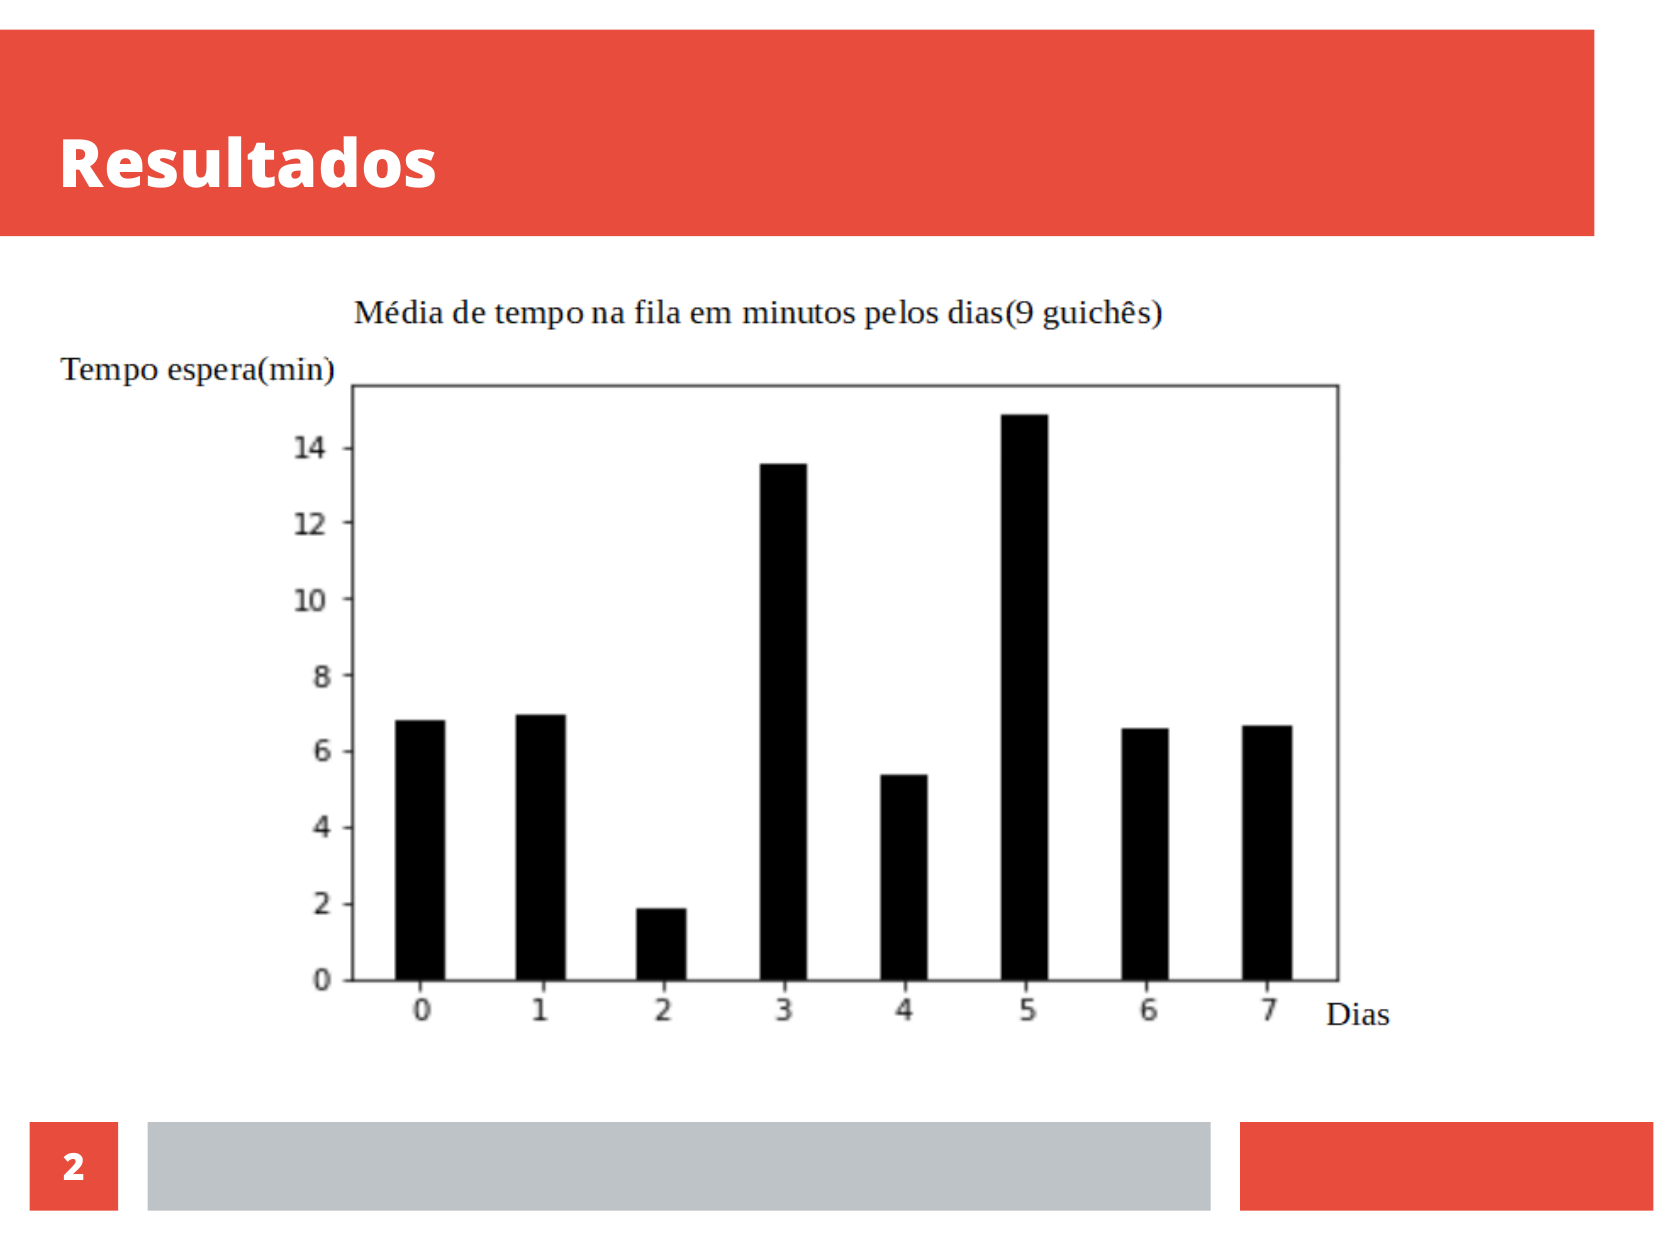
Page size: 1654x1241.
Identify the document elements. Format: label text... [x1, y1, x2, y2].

title Resultados [59, 59, 1595, 207]
picture [25, 259, 1477, 1052]
